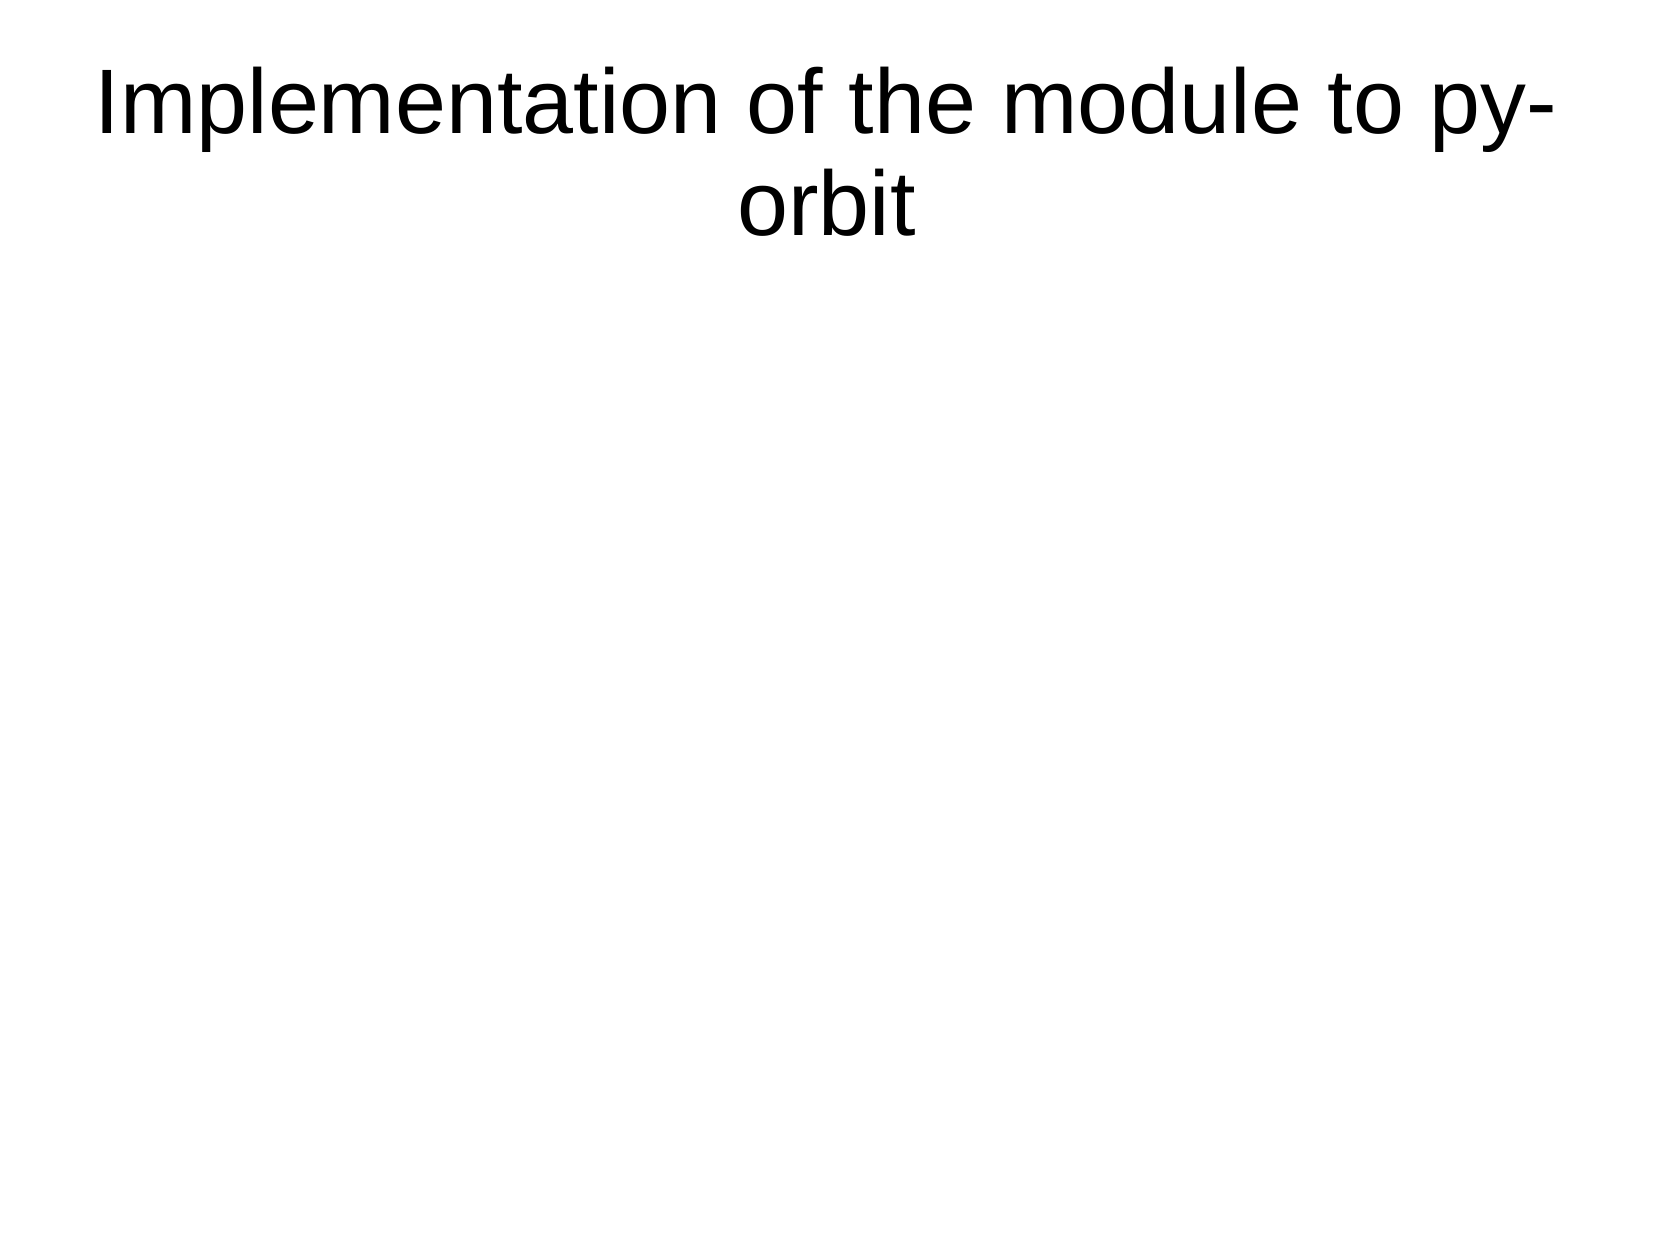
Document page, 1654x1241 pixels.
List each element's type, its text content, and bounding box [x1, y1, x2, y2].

title Implementation of the module to py-orbit [82, 49, 1571, 257]
